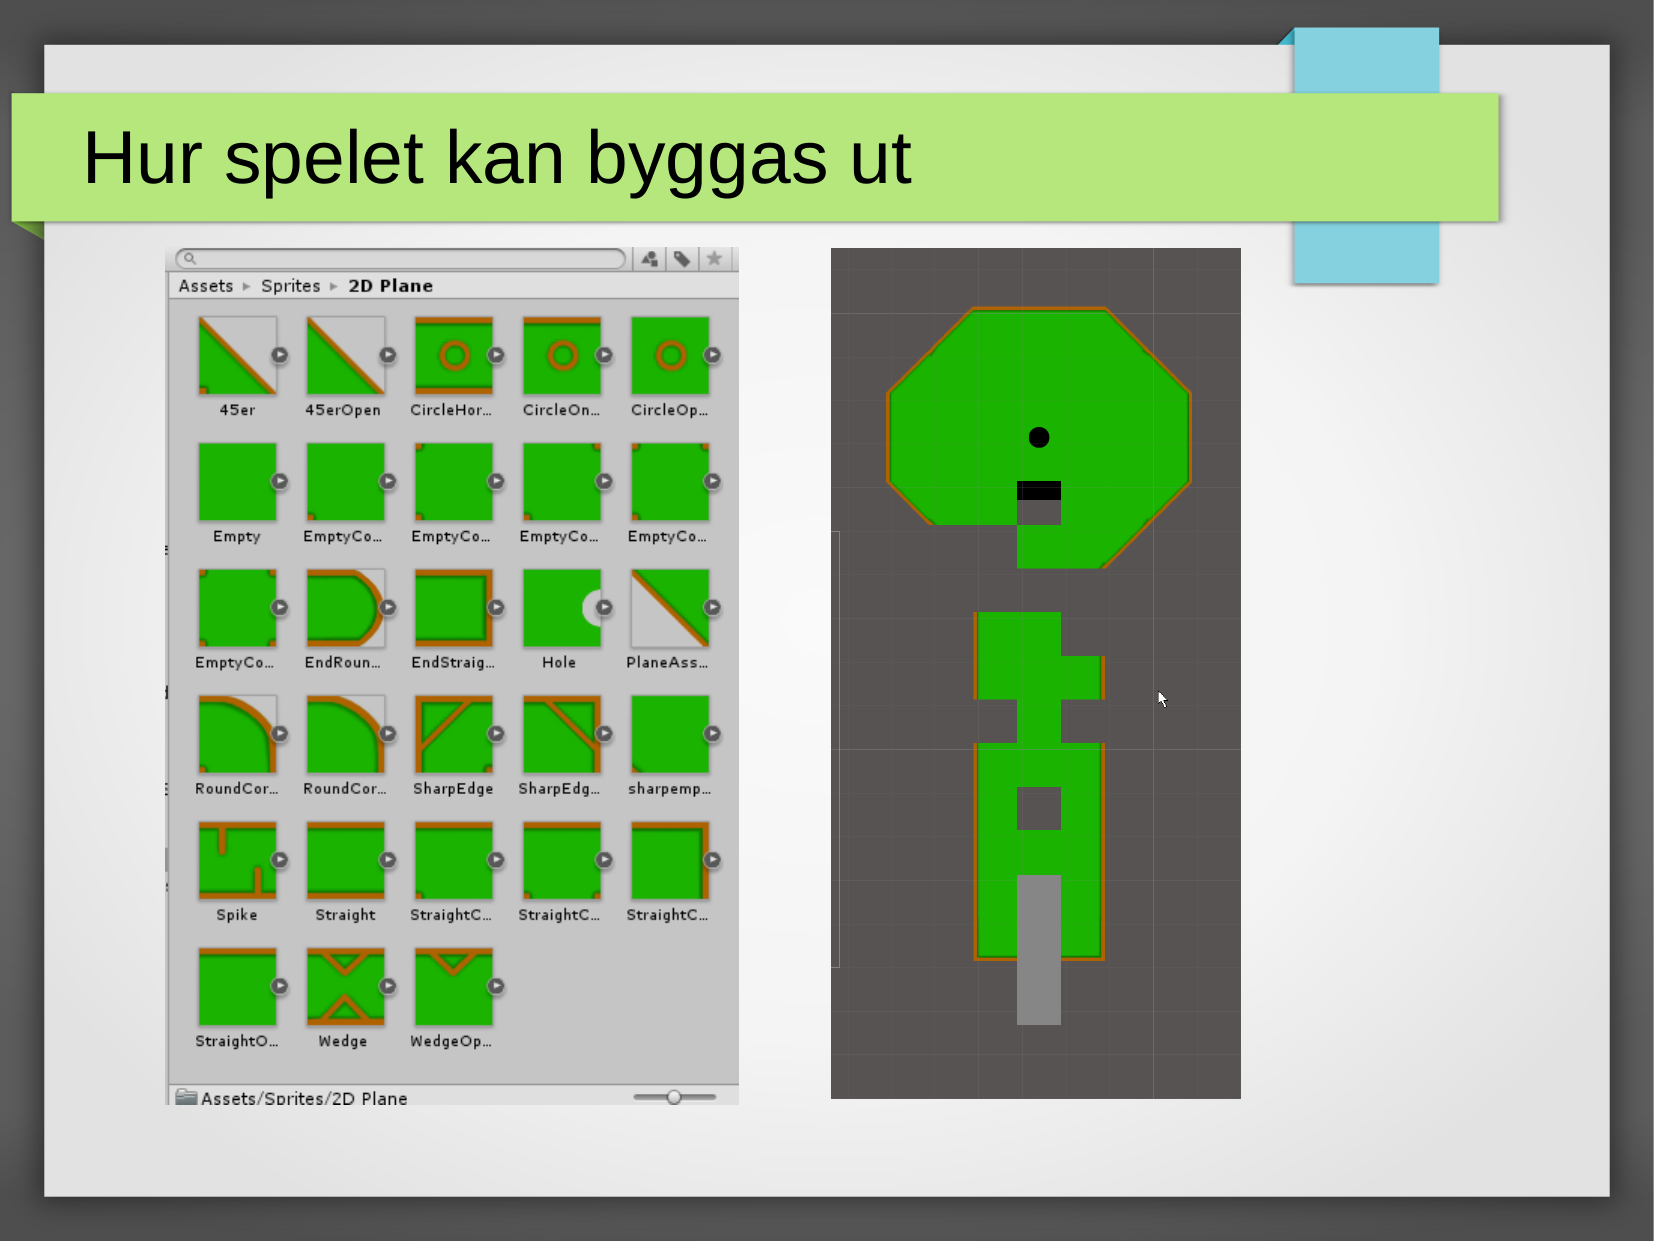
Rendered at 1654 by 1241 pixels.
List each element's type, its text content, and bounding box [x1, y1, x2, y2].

text_box Hur spelet kan byggas ut [82, 94, 1264, 213]
picture [0, 0, 1654, 1241]
